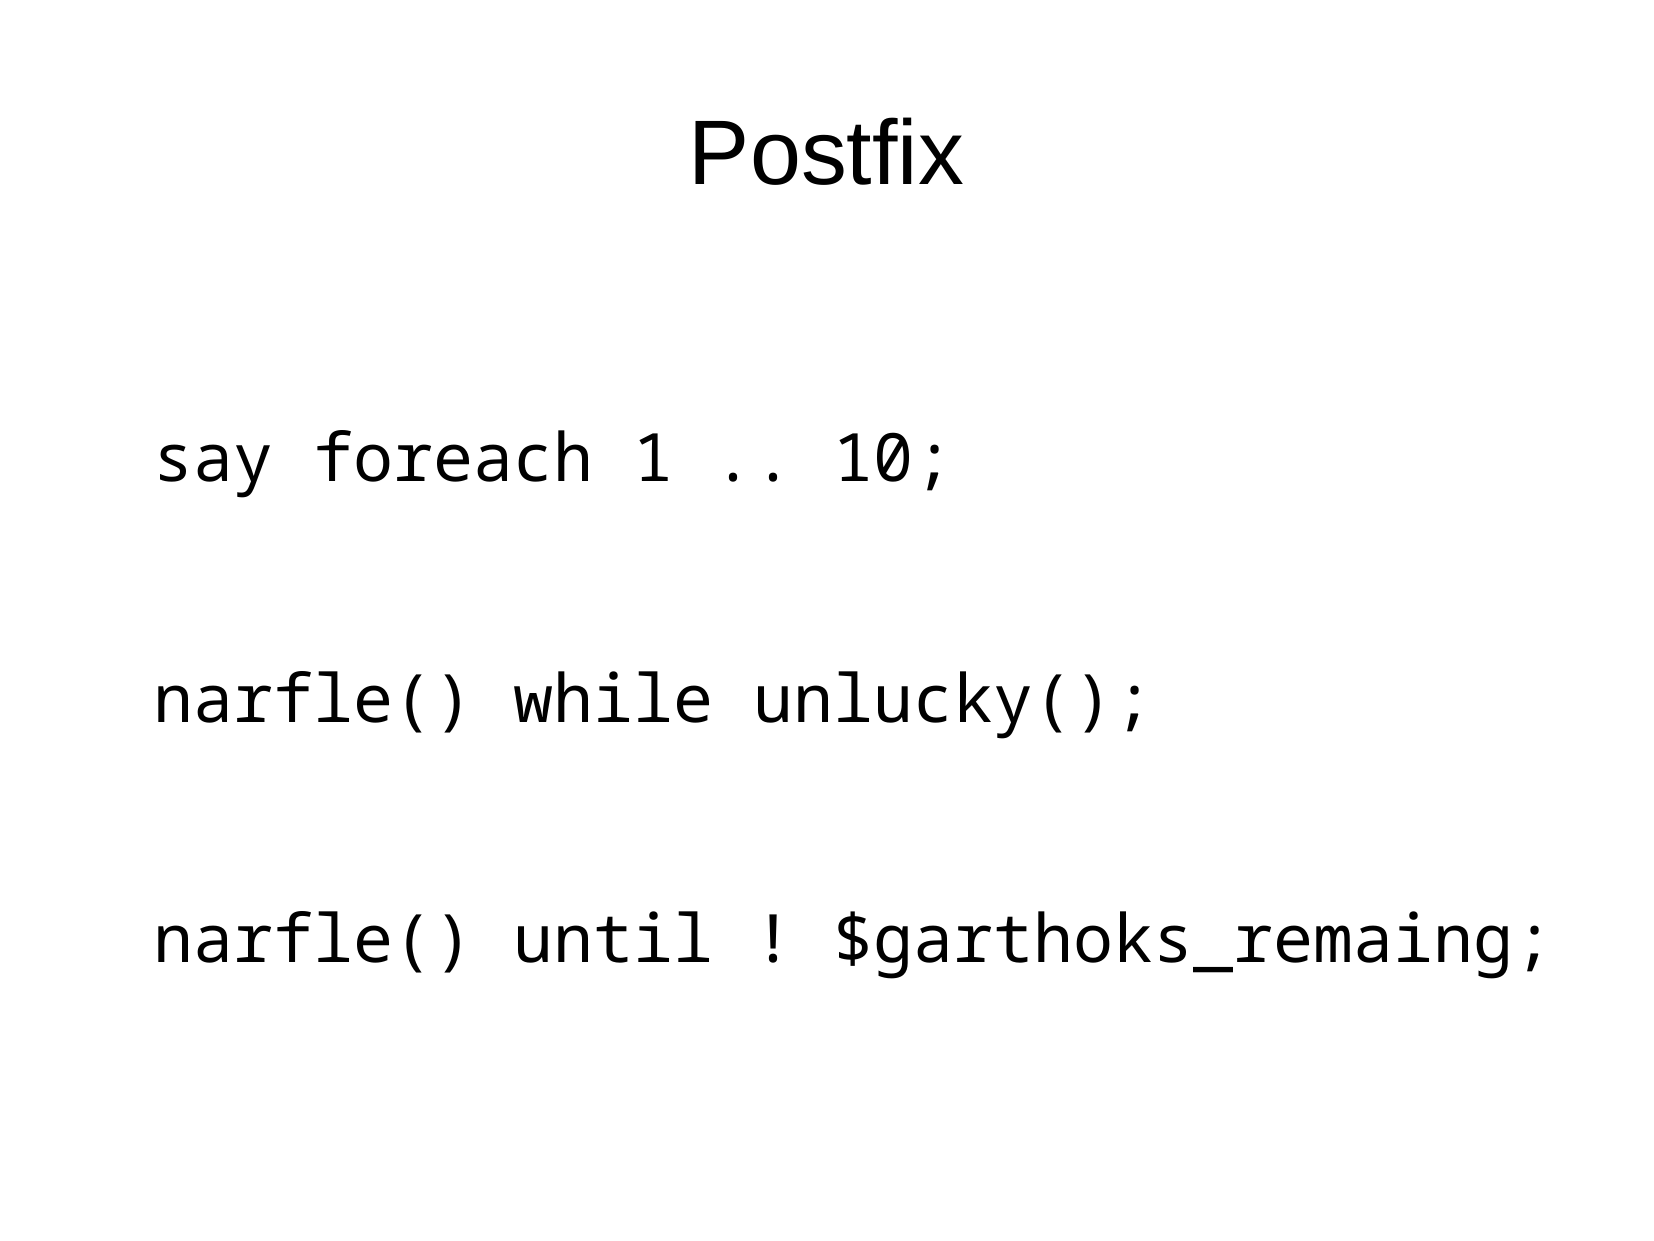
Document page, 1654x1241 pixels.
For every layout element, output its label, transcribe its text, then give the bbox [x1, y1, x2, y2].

list say foreach 1 .. 10; narfle() while unlucky(); narfle() until ! $garthoks_remaing; [82, 290, 1571, 1010]
title Postfix [82, 49, 1571, 257]
